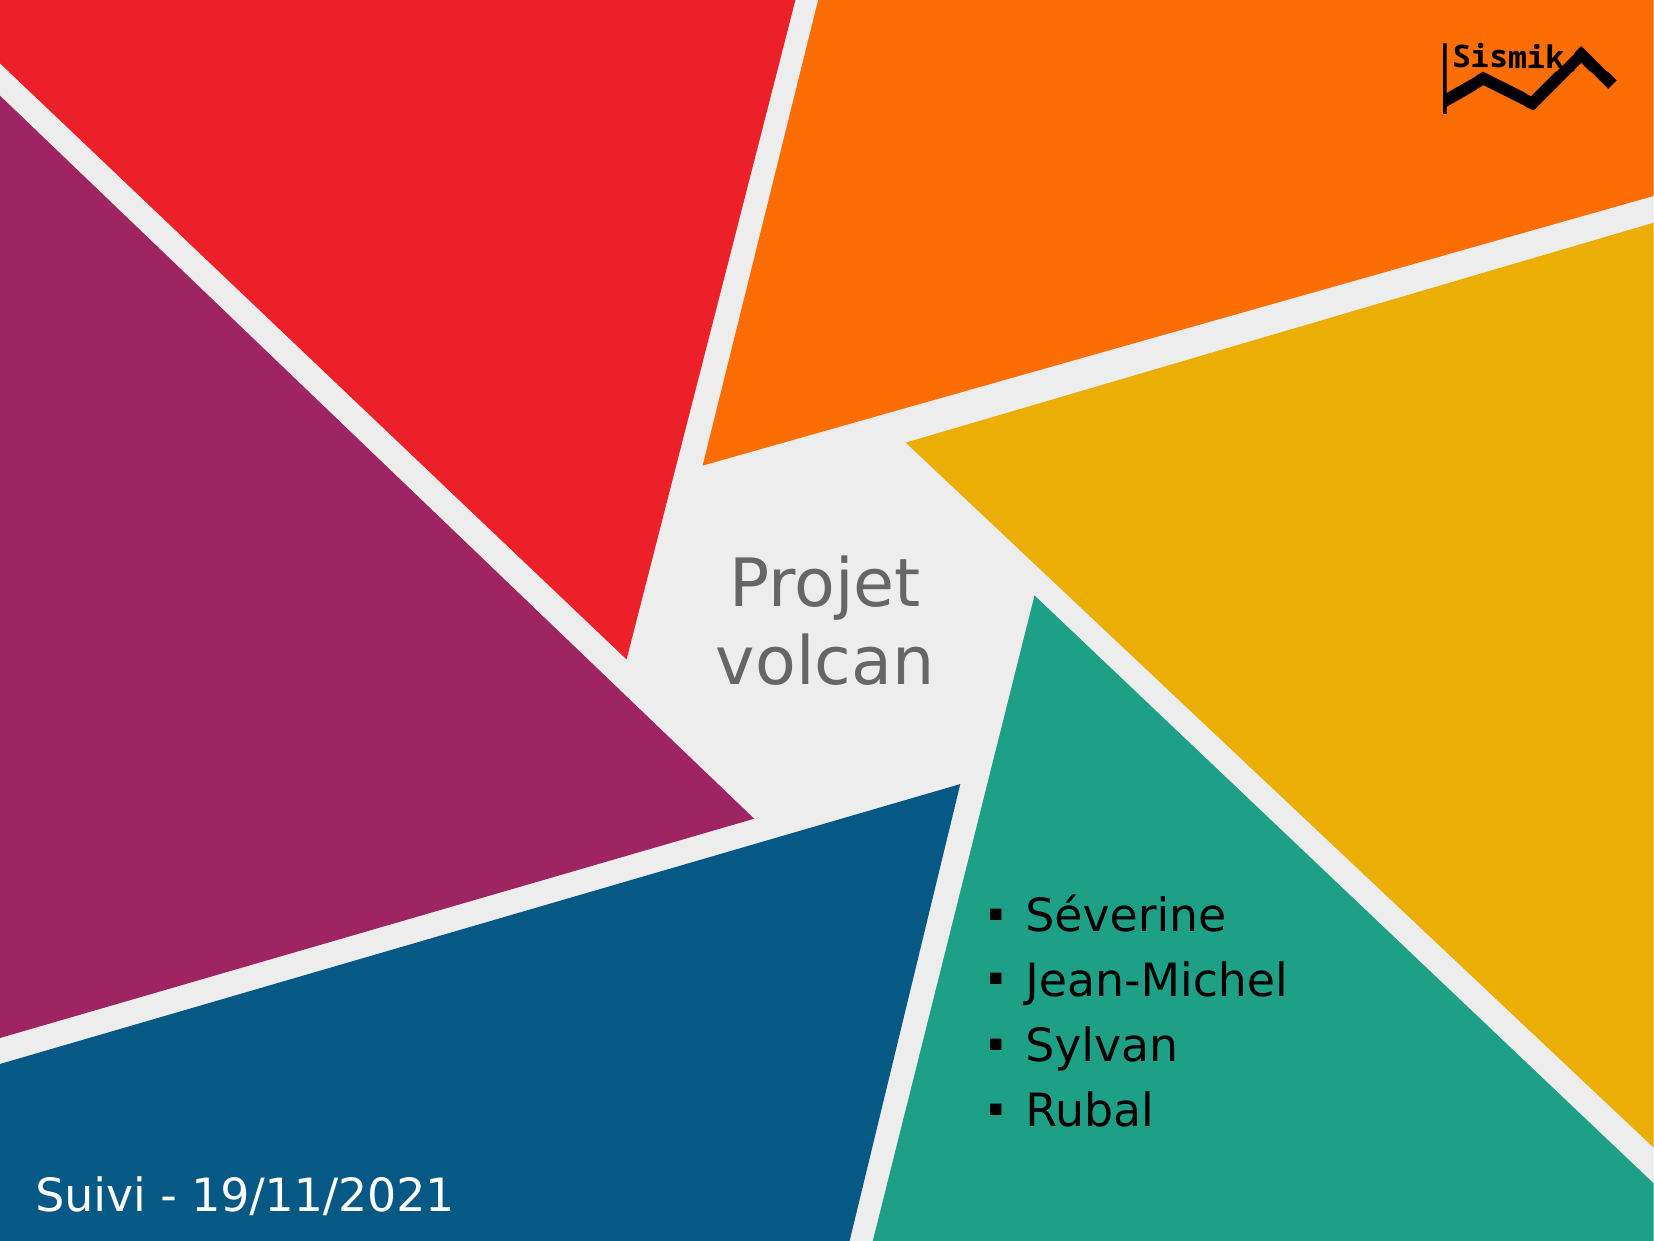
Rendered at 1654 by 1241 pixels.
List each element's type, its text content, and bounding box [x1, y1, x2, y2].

text_box Séverine Jean-Michel Sylvan Rubal [990, 870, 1336, 1156]
text_box Sismik [1437, 26, 1589, 81]
picture [1443, 38, 1624, 114]
subtitle Projet volcan [615, 420, 1036, 826]
text_box Suivi - 19/11/2021 [0, 1150, 466, 1241]
